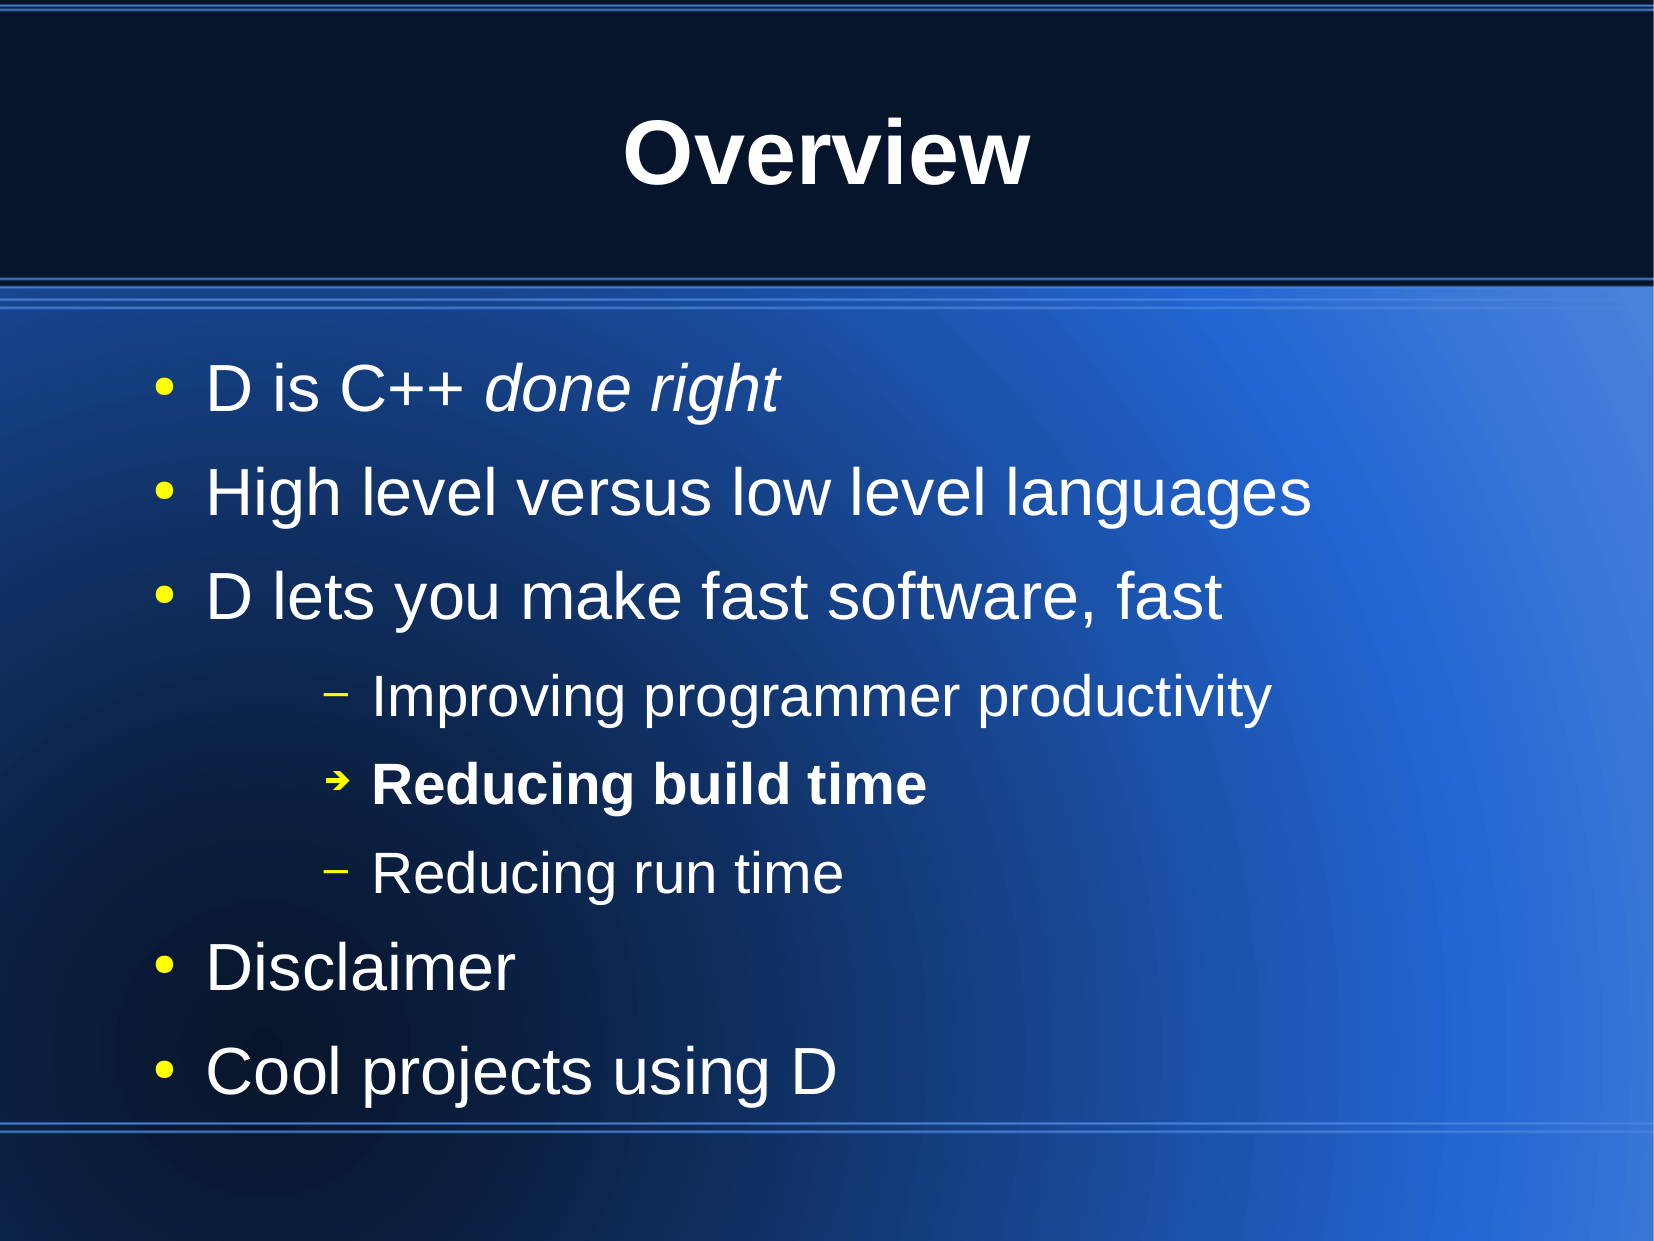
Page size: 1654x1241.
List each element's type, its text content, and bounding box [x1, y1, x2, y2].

list D is C++ done right High level versus low level languages D lets you make fast software, fast Improving programmer productivity Reducing build time Reducing run time Disclaimer Cool projects using D [134, 350, 1516, 1133]
title Overview [82, 49, 1571, 257]
picture [0, 0, 1654, 1241]
